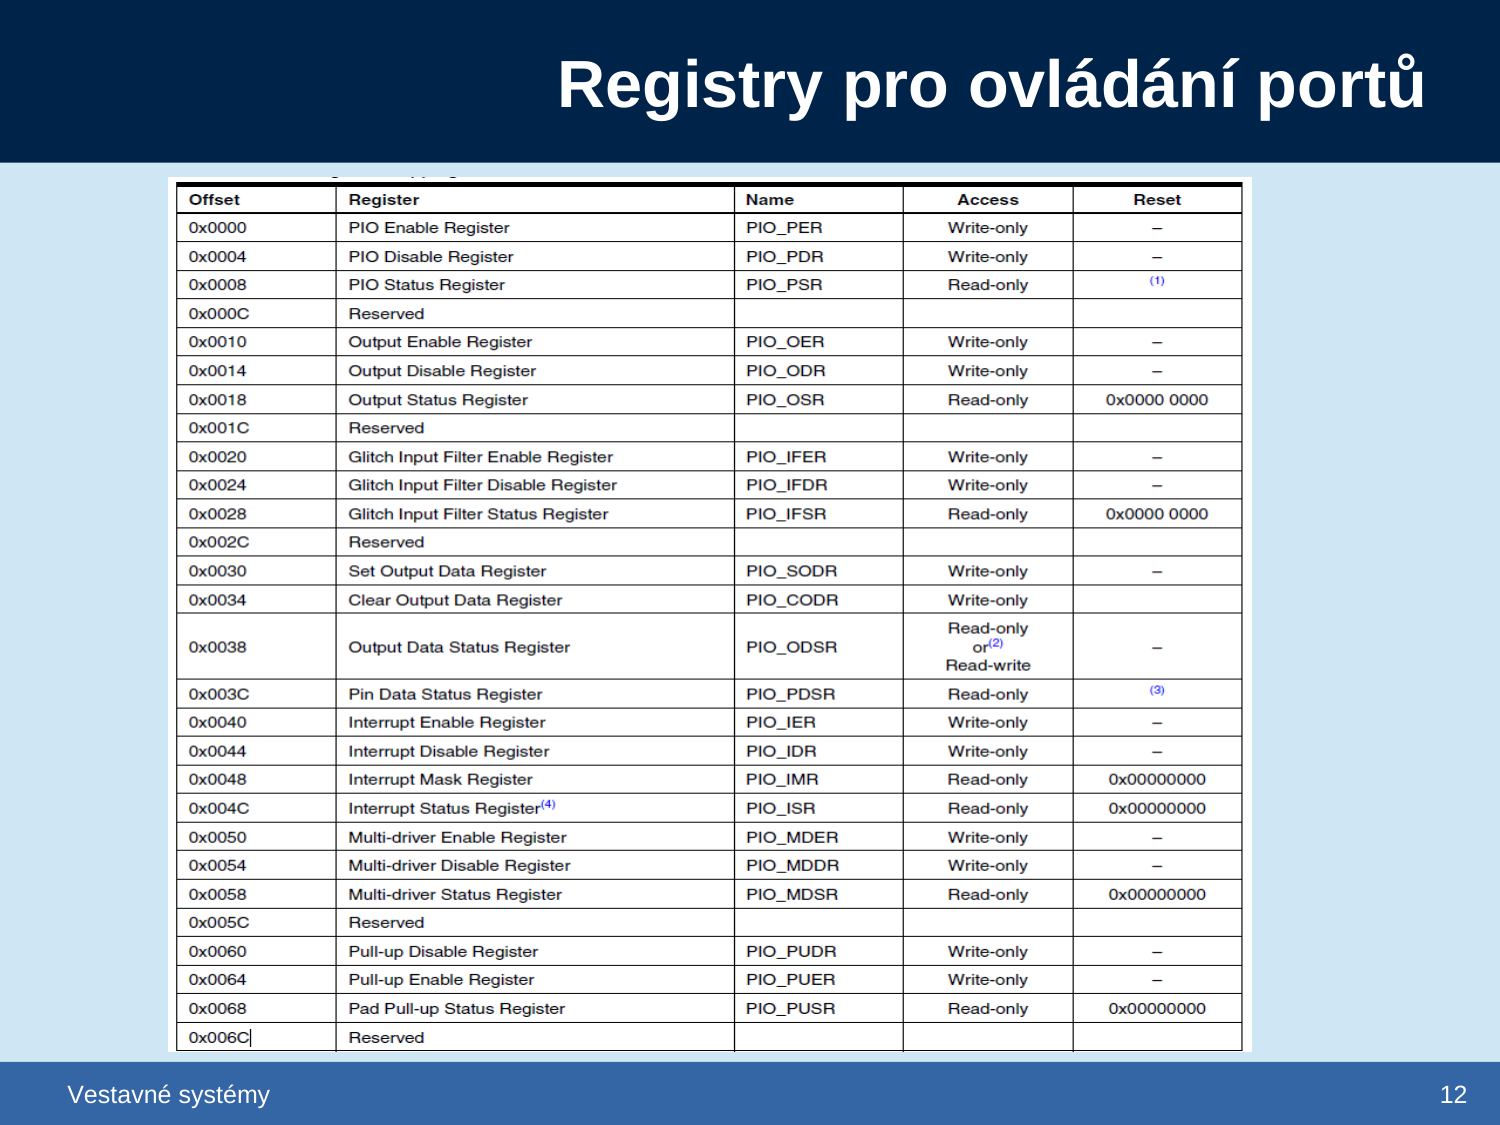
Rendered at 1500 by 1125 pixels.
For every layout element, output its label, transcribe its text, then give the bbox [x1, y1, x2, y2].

picture [168, 177, 1252, 1052]
title Registry pro ovládání portů [47, 0, 1443, 164]
